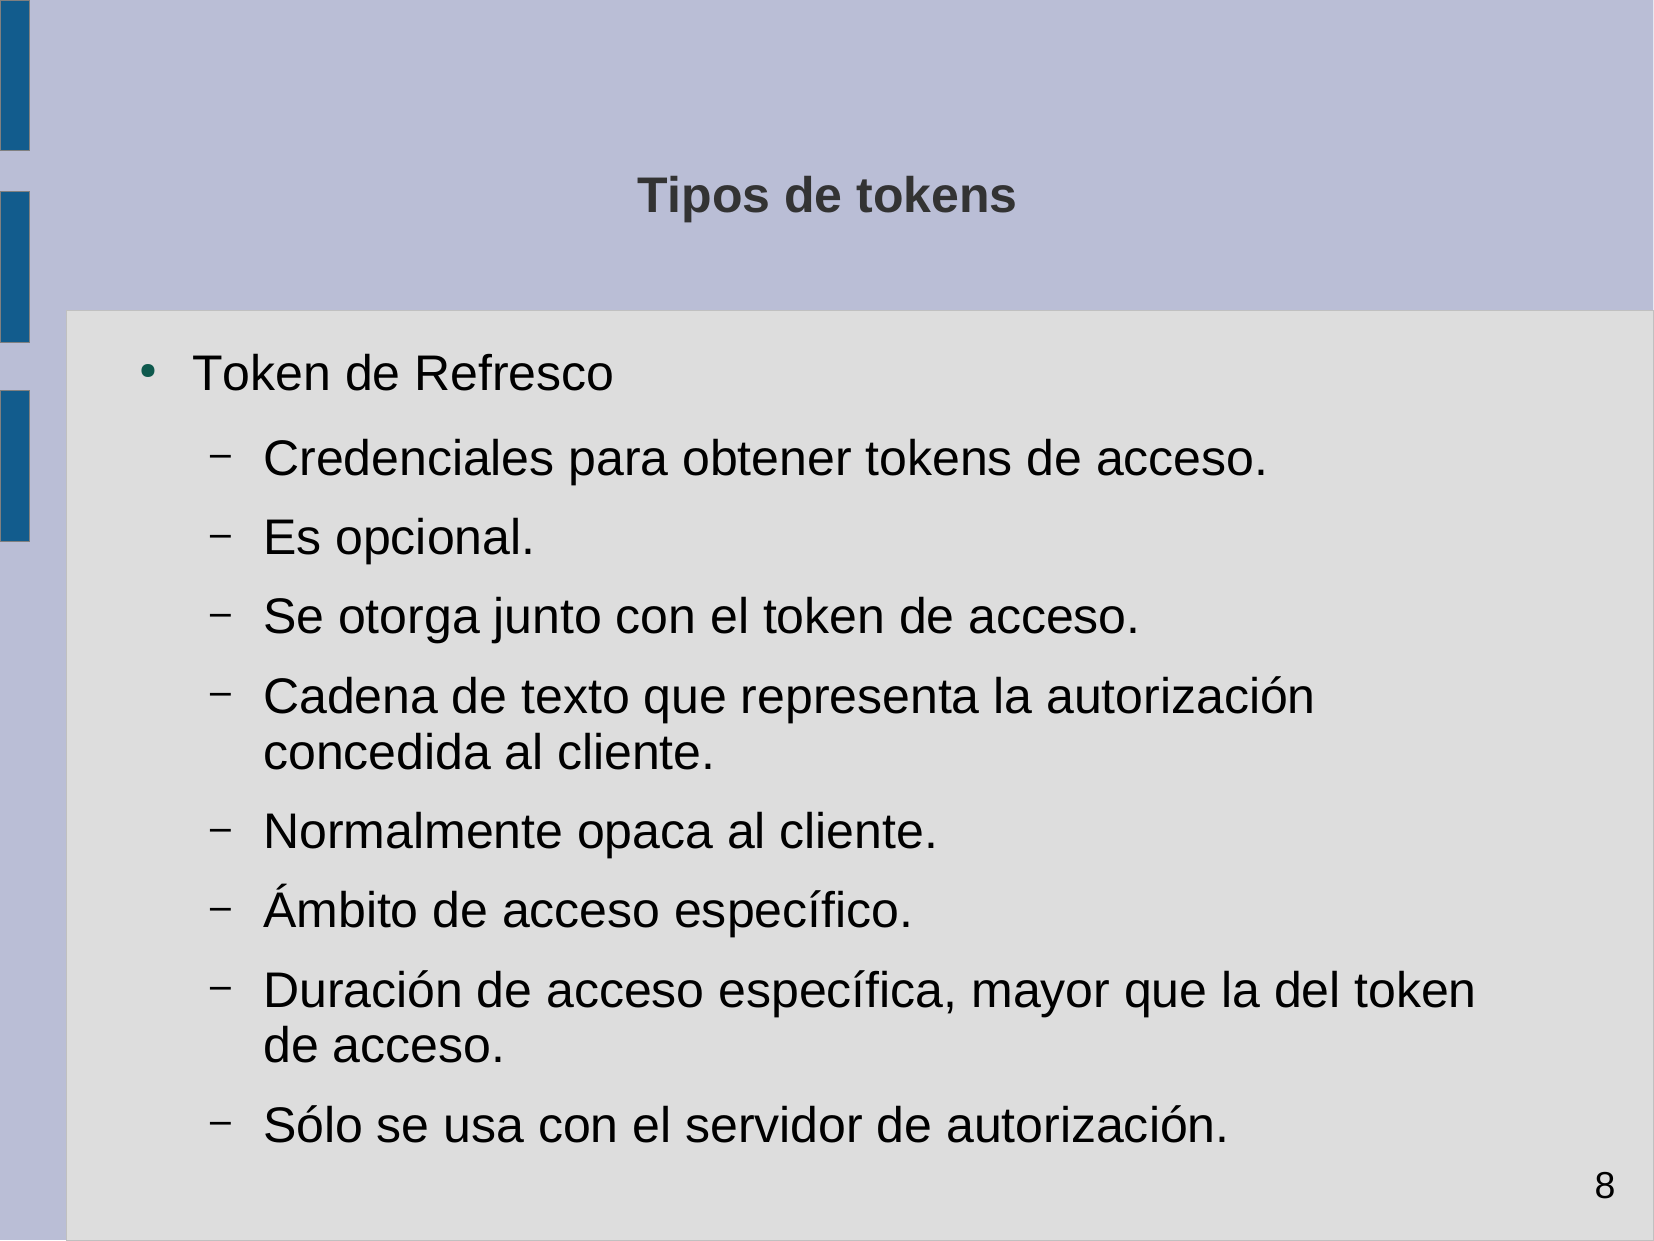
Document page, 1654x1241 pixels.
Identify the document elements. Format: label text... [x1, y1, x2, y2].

text_box <número> [973, 1157, 1631, 1229]
list Token de Refresco Credenciales para obtener tokens de acceso. Es opcional. Se otorga junto con el token de acceso. Cadena de texto que representa la autorización concedida al cliente. Normalmente opaca al cliente. Ámbito de acceso específico. Duración de acceso específica, mayor que la del token de acceso. Sólo se usa con el servidor de autorización. [121, 344, 1534, 1238]
title Tipos de tokens [121, 91, 1534, 299]
